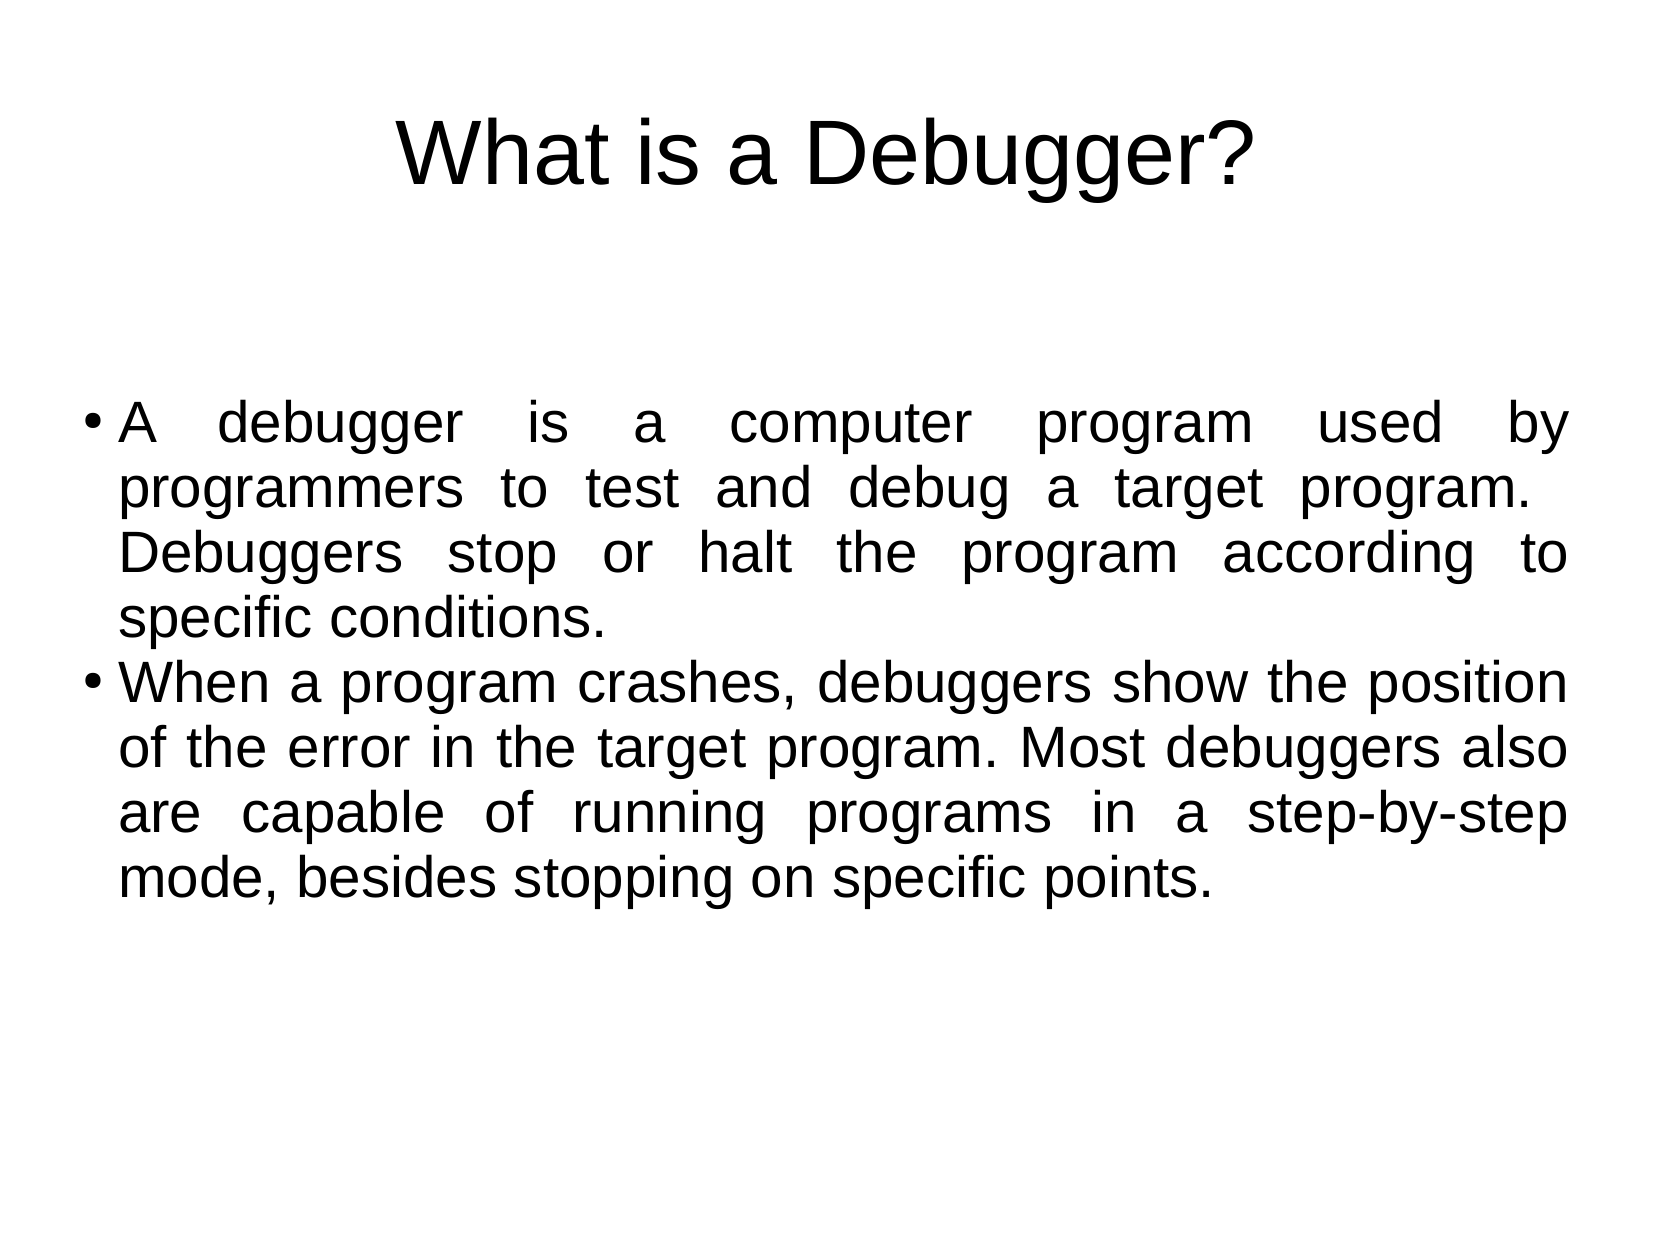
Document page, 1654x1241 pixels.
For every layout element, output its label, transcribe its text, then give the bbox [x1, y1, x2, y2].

subtitle A debugger is a computer program used by programmers to test and debug a target program. Debuggers stop or halt the program according to specific conditions. When a program crashes, debuggers show the position of the error in the target program. Most debuggers also are capable of running programs in a step-by-step mode, besides stopping on specific points. [82, 290, 1571, 1010]
title What is a Debugger? [82, 49, 1571, 257]
